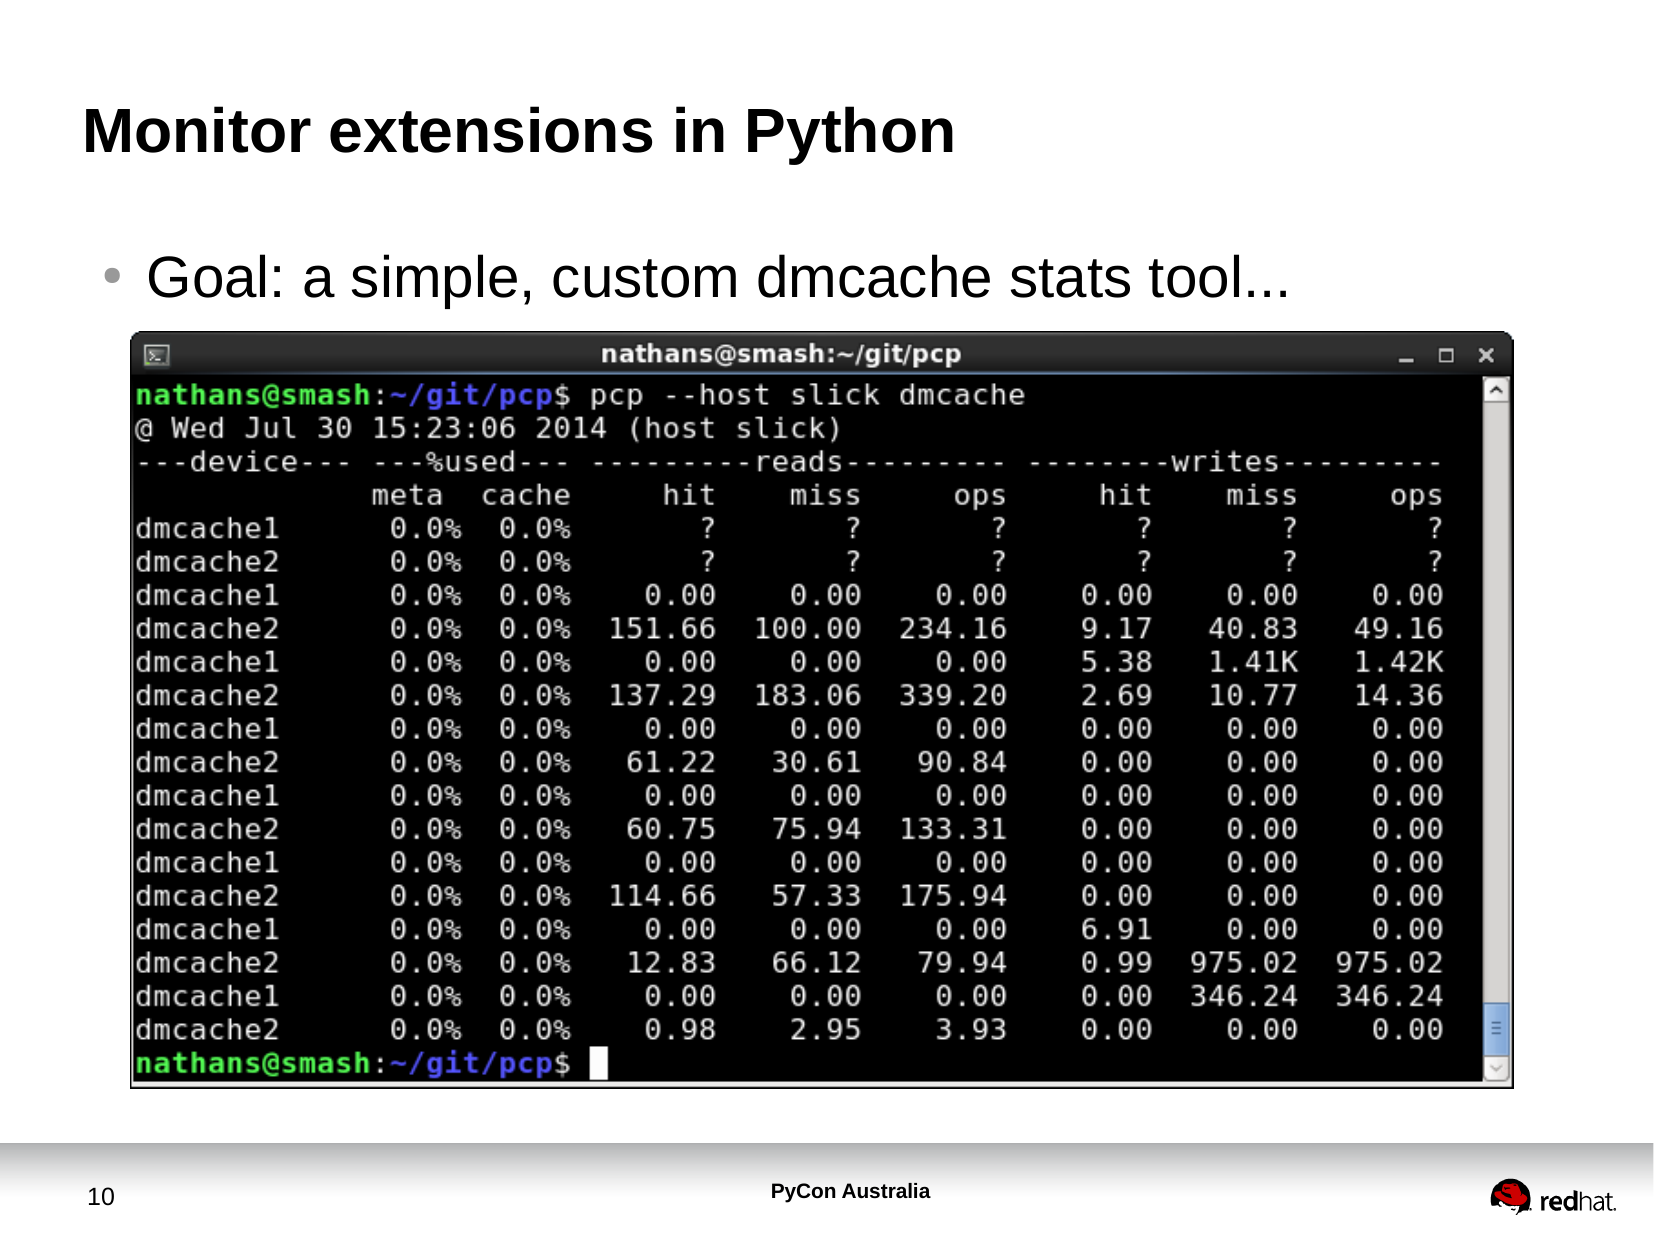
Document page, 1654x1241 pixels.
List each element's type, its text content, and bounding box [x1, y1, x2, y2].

list Goal: a simple, custom dmcache stats tool... [86, 244, 1576, 1039]
picture [130, 331, 1514, 1089]
picture [0, 1143, 1654, 1241]
title Monitor extensions in Python [82, 37, 1571, 226]
